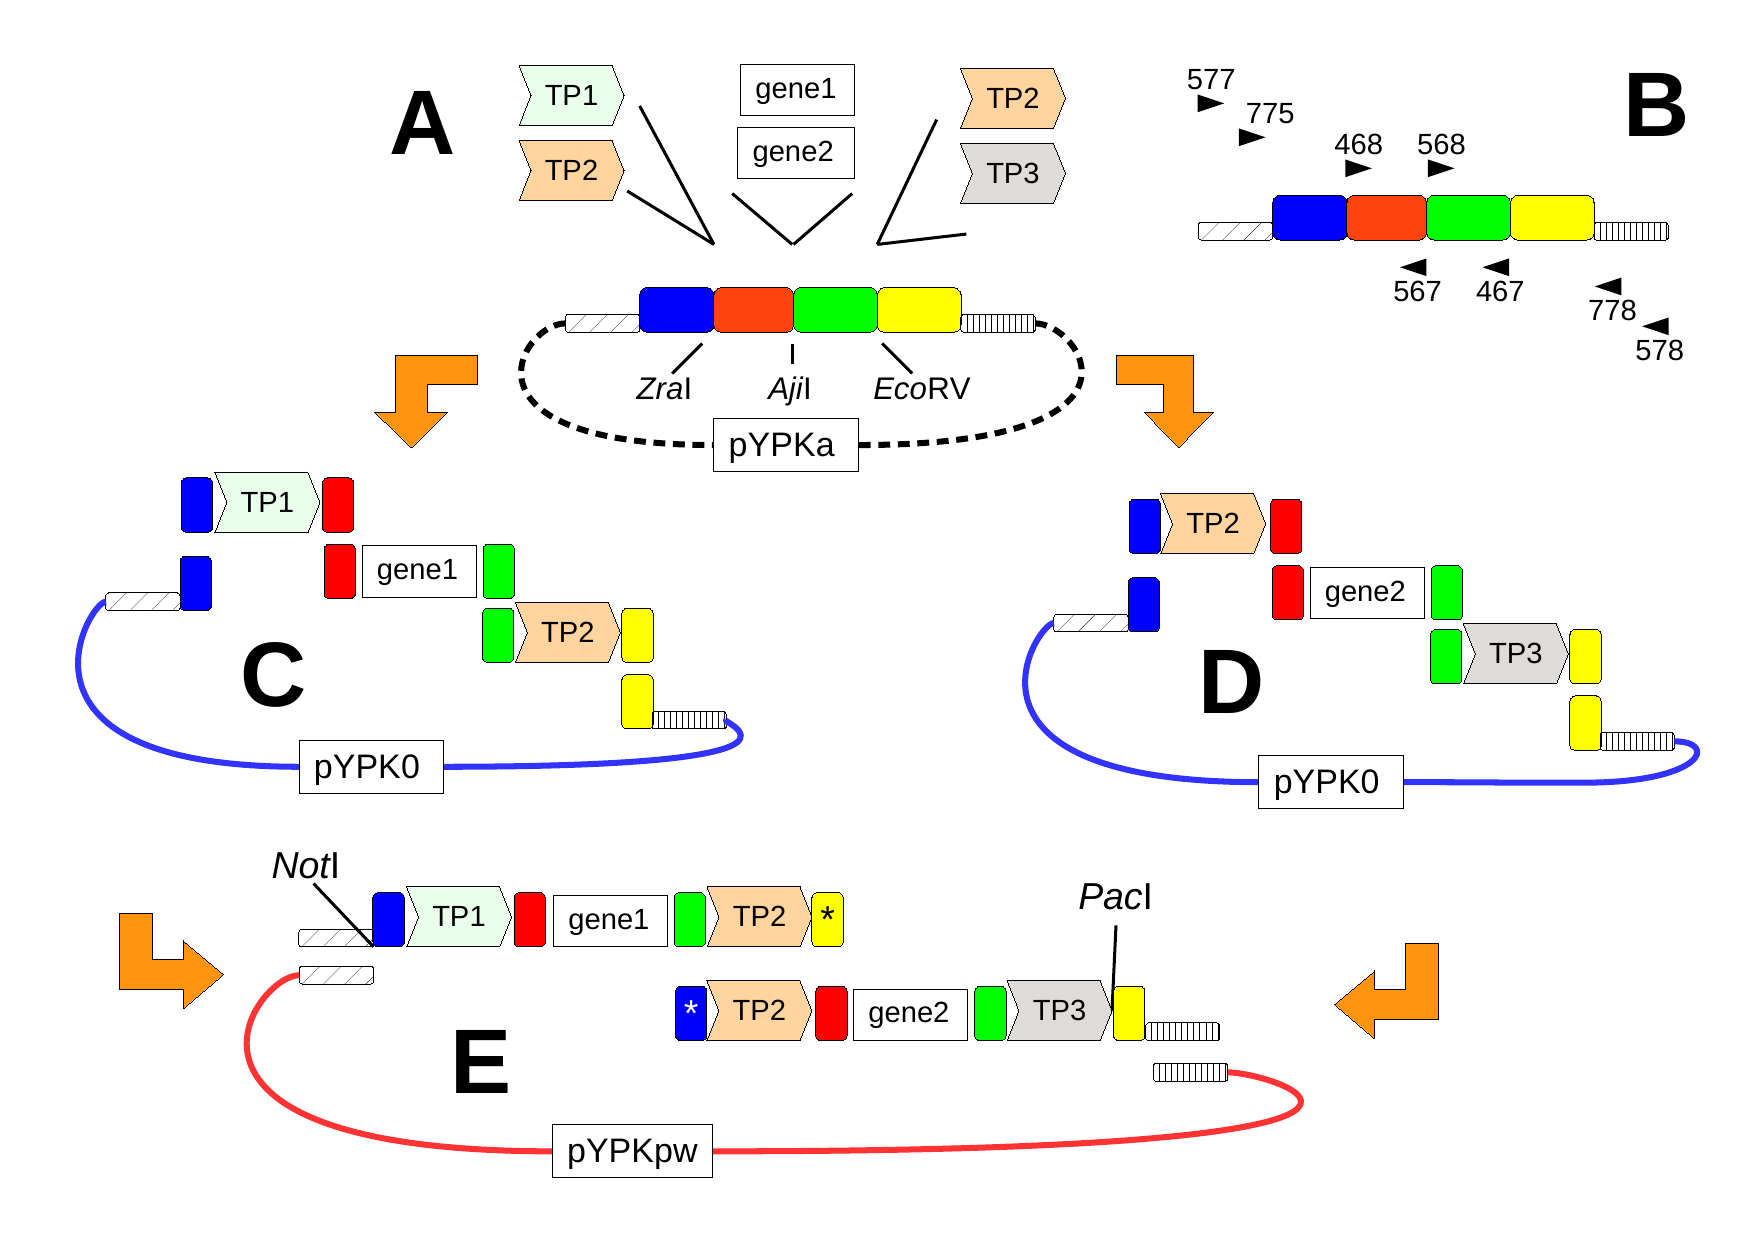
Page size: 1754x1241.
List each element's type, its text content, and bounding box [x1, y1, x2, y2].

text_box * [811, 892, 844, 947]
text_box [482, 608, 514, 663]
text_box TP3 [1007, 980, 1113, 1041]
text_box PacI [1063, 868, 1169, 926]
text_box pYPKa [713, 418, 859, 472]
text_box gene2 [737, 127, 855, 179]
text_box [1116, 355, 1214, 448]
text_box 467 [1461, 267, 1552, 315]
text_box [374, 355, 478, 448]
text_box TP1 [214, 472, 320, 533]
text_box 778 [1573, 286, 1664, 335]
text_box TP2 [960, 68, 1066, 129]
text_box TP2 [707, 886, 811, 947]
text_box [621, 674, 727, 729]
text_box [1569, 695, 1675, 751]
text_box [299, 966, 374, 985]
text_box 468 [1319, 120, 1399, 169]
text_box B [1608, 45, 1754, 164]
text_box [1113, 986, 1220, 1041]
text_box 567 [1378, 267, 1461, 315]
text_box [1431, 565, 1463, 620]
text_box [119, 913, 224, 1009]
text_box gene1 [740, 64, 855, 116]
text_box [1569, 629, 1602, 684]
text_box TP1 [519, 65, 625, 126]
text_box 568 [1402, 120, 1481, 169]
text_box [324, 544, 356, 599]
text_box 578 [1620, 326, 1711, 374]
text_box [181, 477, 213, 533]
text_box AjiI [753, 364, 836, 415]
text_box [1334, 943, 1439, 1039]
text_box [674, 892, 706, 947]
text_box EcoRV [858, 364, 997, 428]
text_box [483, 544, 515, 599]
text_box [974, 986, 1007, 1041]
text_box ZraI [621, 364, 724, 415]
text_box [105, 556, 212, 611]
text_box [1430, 629, 1462, 684]
text_box D [1183, 623, 1287, 741]
text_box TP2 [706, 980, 812, 1041]
text_box [1129, 499, 1161, 554]
text_box E [435, 1003, 644, 1122]
text_box gene1 [553, 895, 668, 947]
text_box [1198, 195, 1669, 241]
text_box gene1 [362, 545, 477, 598]
text_box pYPKpw [552, 1124, 713, 1178]
text_box C [225, 615, 329, 734]
text_box [1270, 499, 1302, 554]
text_box [514, 892, 546, 947]
text_box [322, 477, 354, 533]
text_box gene2 [1310, 567, 1425, 619]
text_box [360, 892, 405, 947]
text_box [815, 986, 848, 1041]
text_box 775 [1231, 89, 1310, 138]
text_box TP3 [1463, 623, 1569, 684]
text_box pYPK0 [1258, 755, 1404, 809]
text_box 577 [1172, 55, 1251, 104]
text_box [621, 608, 654, 663]
text_box [1153, 1063, 1228, 1082]
text_box A [374, 64, 583, 182]
text_box NotI [256, 837, 362, 894]
text_box TP2 [1160, 493, 1266, 554]
text_box TP3 [960, 143, 1066, 204]
text_box gene2 [853, 989, 968, 1041]
text_box TP2 [519, 140, 625, 201]
text_box * [675, 986, 707, 1041]
text_box TP2 [515, 602, 621, 663]
text_box [1272, 565, 1304, 620]
text_box [298, 929, 370, 947]
text_box TP1 [406, 886, 512, 947]
text_box [1053, 577, 1160, 632]
text_box pYPK0 [299, 740, 444, 794]
text_box [565, 287, 1036, 333]
